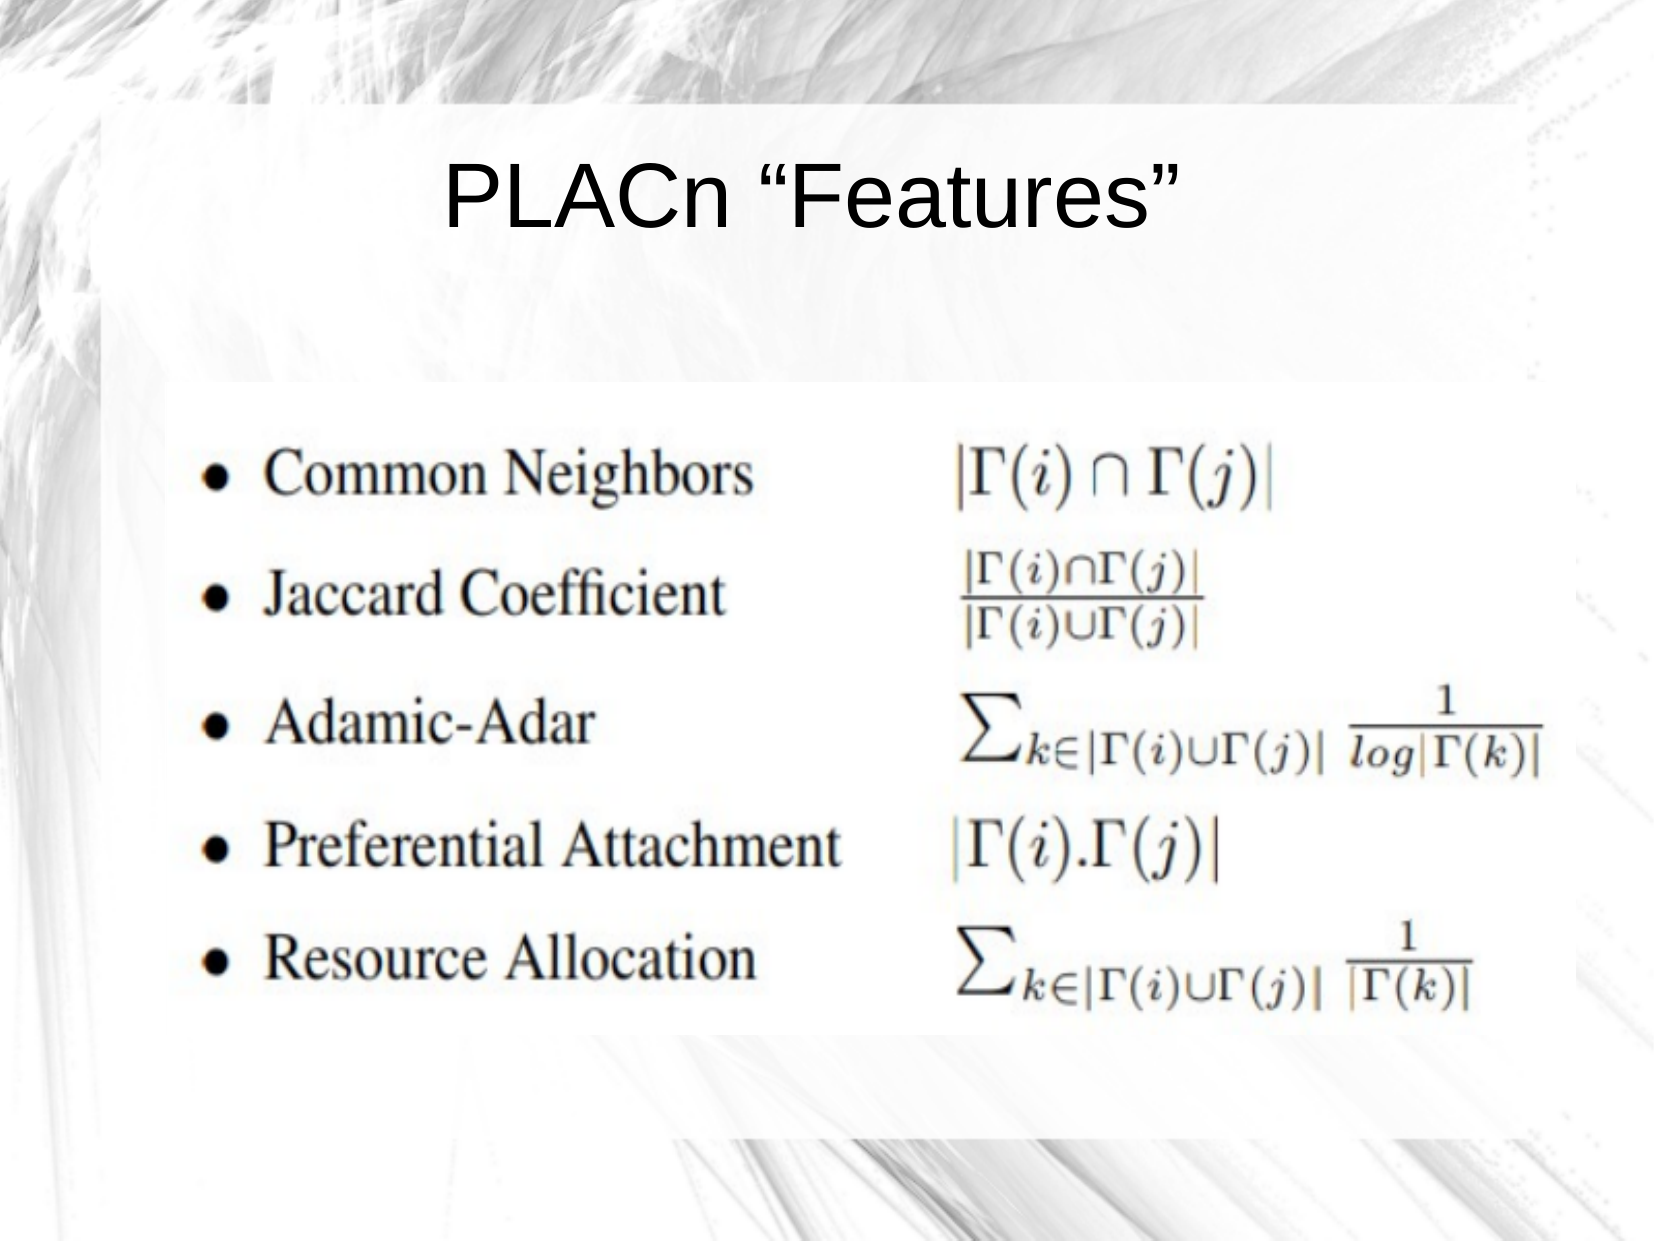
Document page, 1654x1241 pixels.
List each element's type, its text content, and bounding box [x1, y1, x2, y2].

title PLACn “Features” [118, 112, 1506, 281]
picture [0, 0, 1654, 1241]
